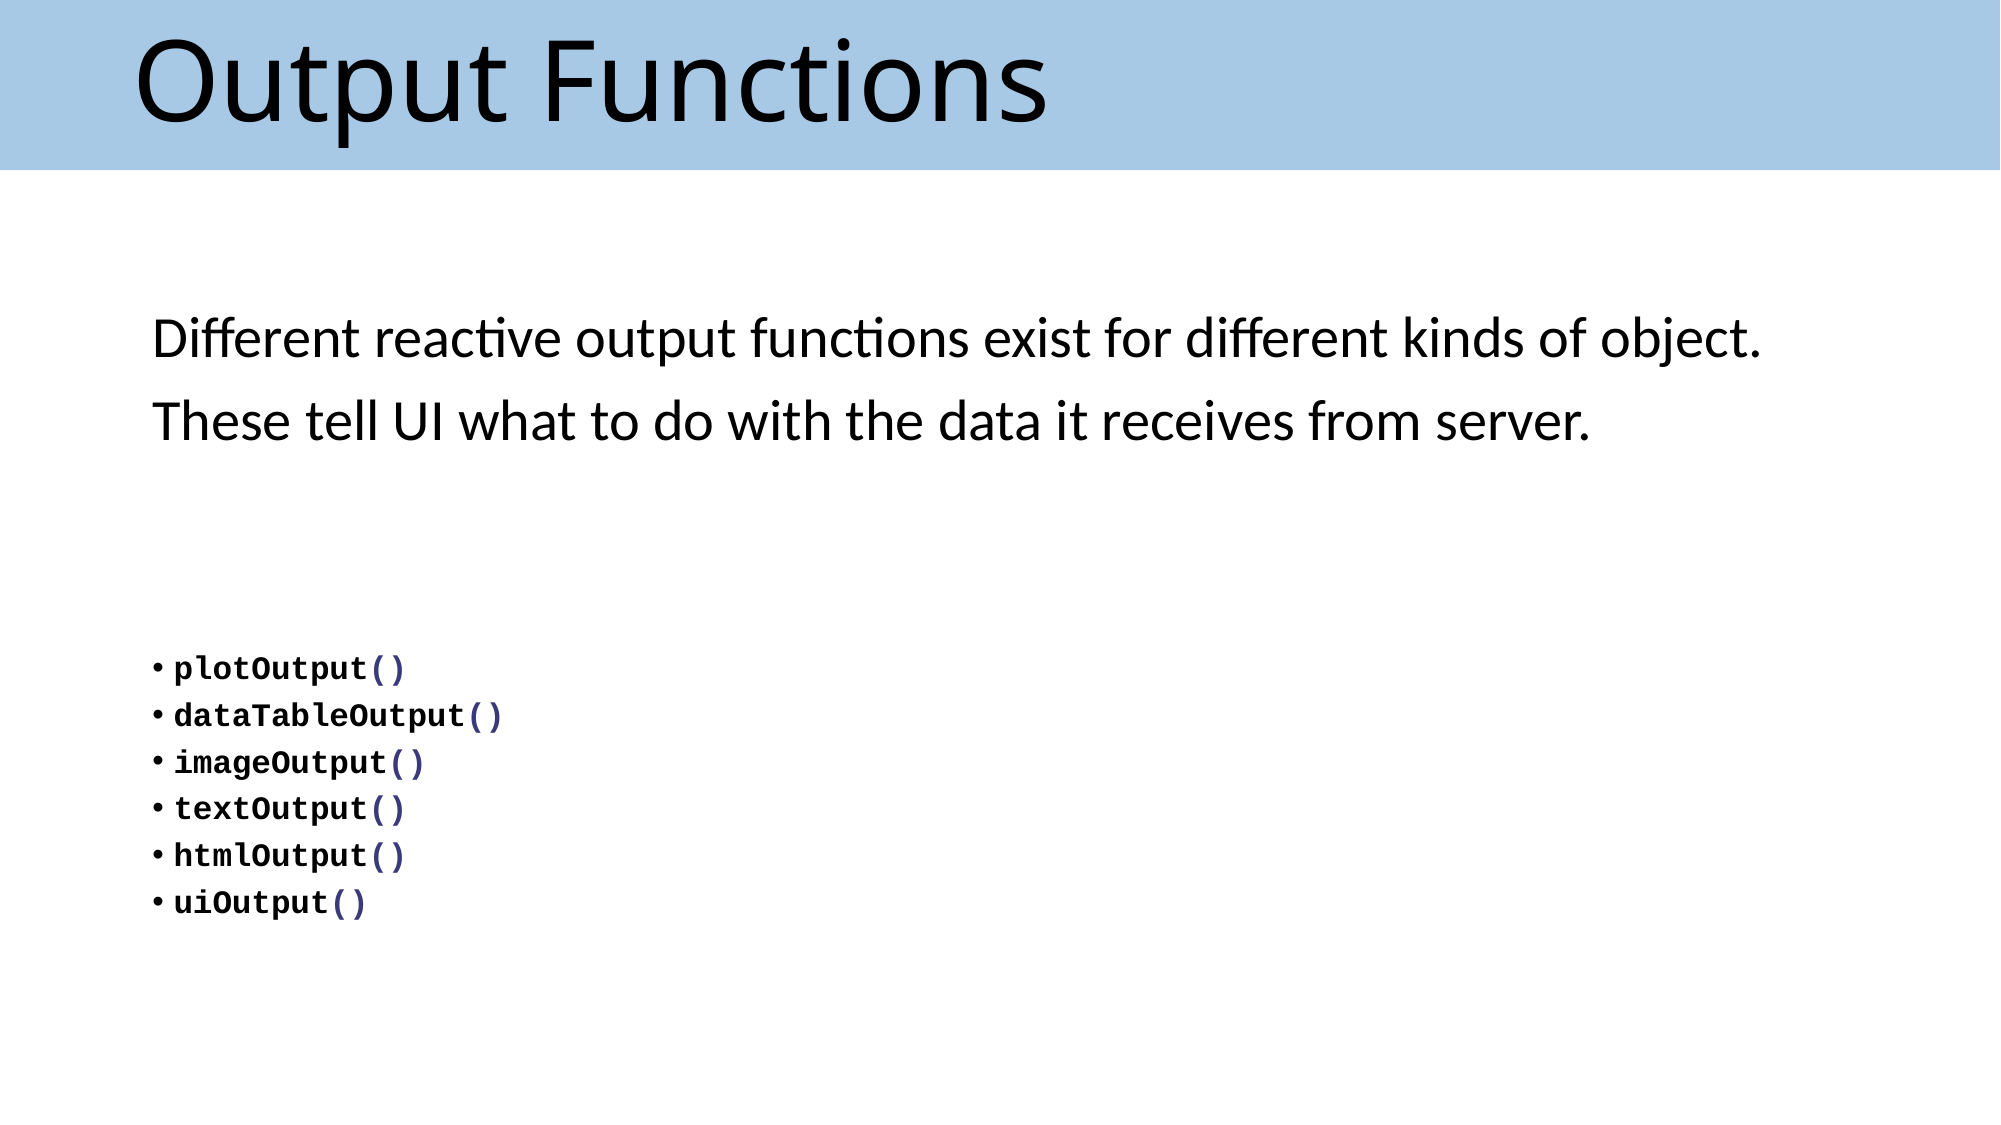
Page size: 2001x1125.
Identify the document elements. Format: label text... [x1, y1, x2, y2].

title Output Functions [0, 0, 2000, 171]
text_box plotOutput() dataTableOutput() imageOutput() textOutput() htmlOutput() uiOutput() [137, 643, 1863, 933]
list Different reactive output functions exist for different kinds of object. These tell UI what to do with the data it receives from server. [137, 299, 1863, 482]
